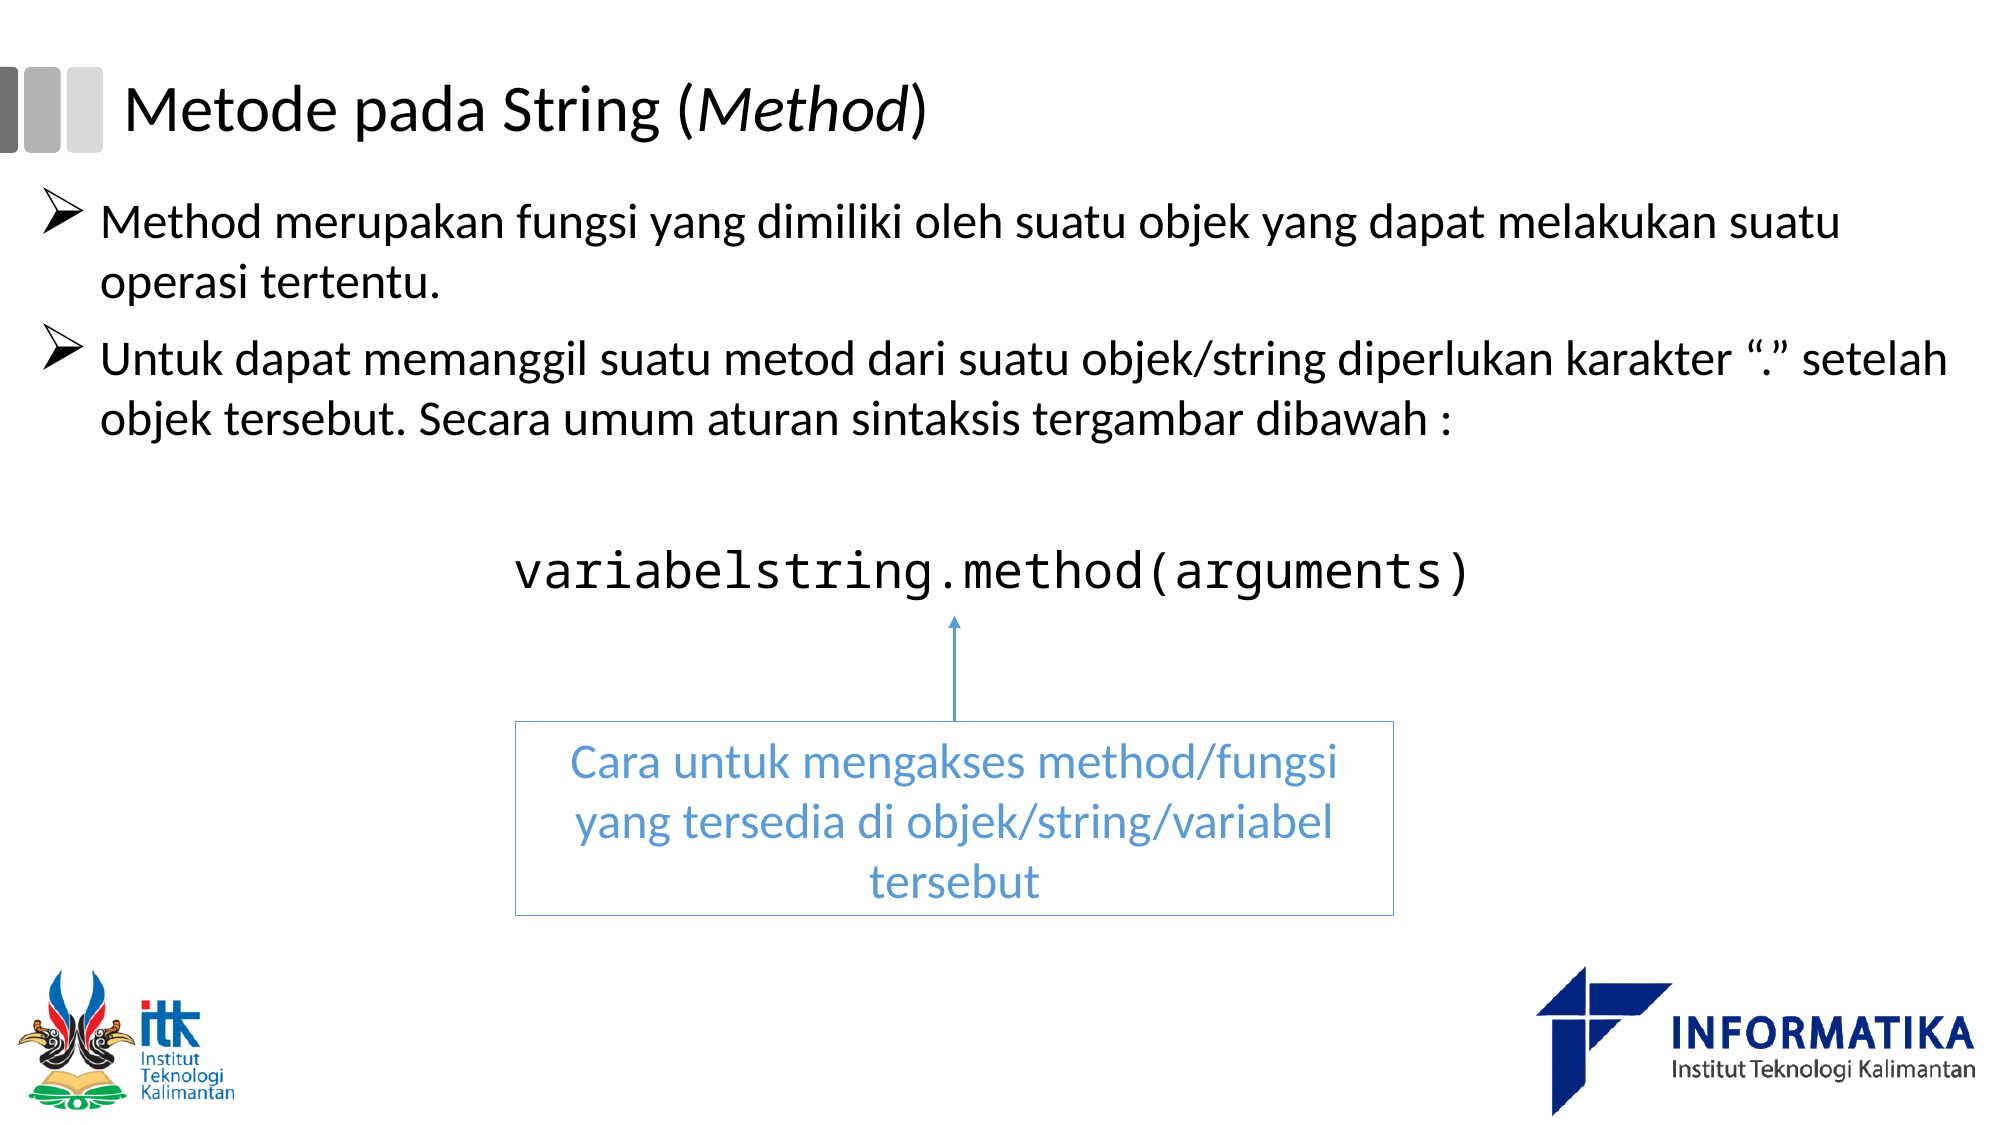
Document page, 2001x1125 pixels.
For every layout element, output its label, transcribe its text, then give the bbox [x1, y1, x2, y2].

picture [1534, 965, 1976, 1118]
title Metode pada String (Method) [103, 54, 1829, 149]
picture [0, 935, 253, 1125]
text_box Cara untuk mengakses method/fungsi yang tersedia di objek/string/variabel tersebut [515, 721, 1394, 916]
text_box Method merupakan fungsi yang dimiliki oleh suatu objek yang dapat melakukan suatu operasi tertentu. Untuk dapat memanggil suatu metod dari suatu objek/string diperlukan karakter “.” setelah objek tersebut. Secara umum aturan sintaksis tergambar dibawah : variabelstring.method(arguments) [22, 181, 1965, 607]
